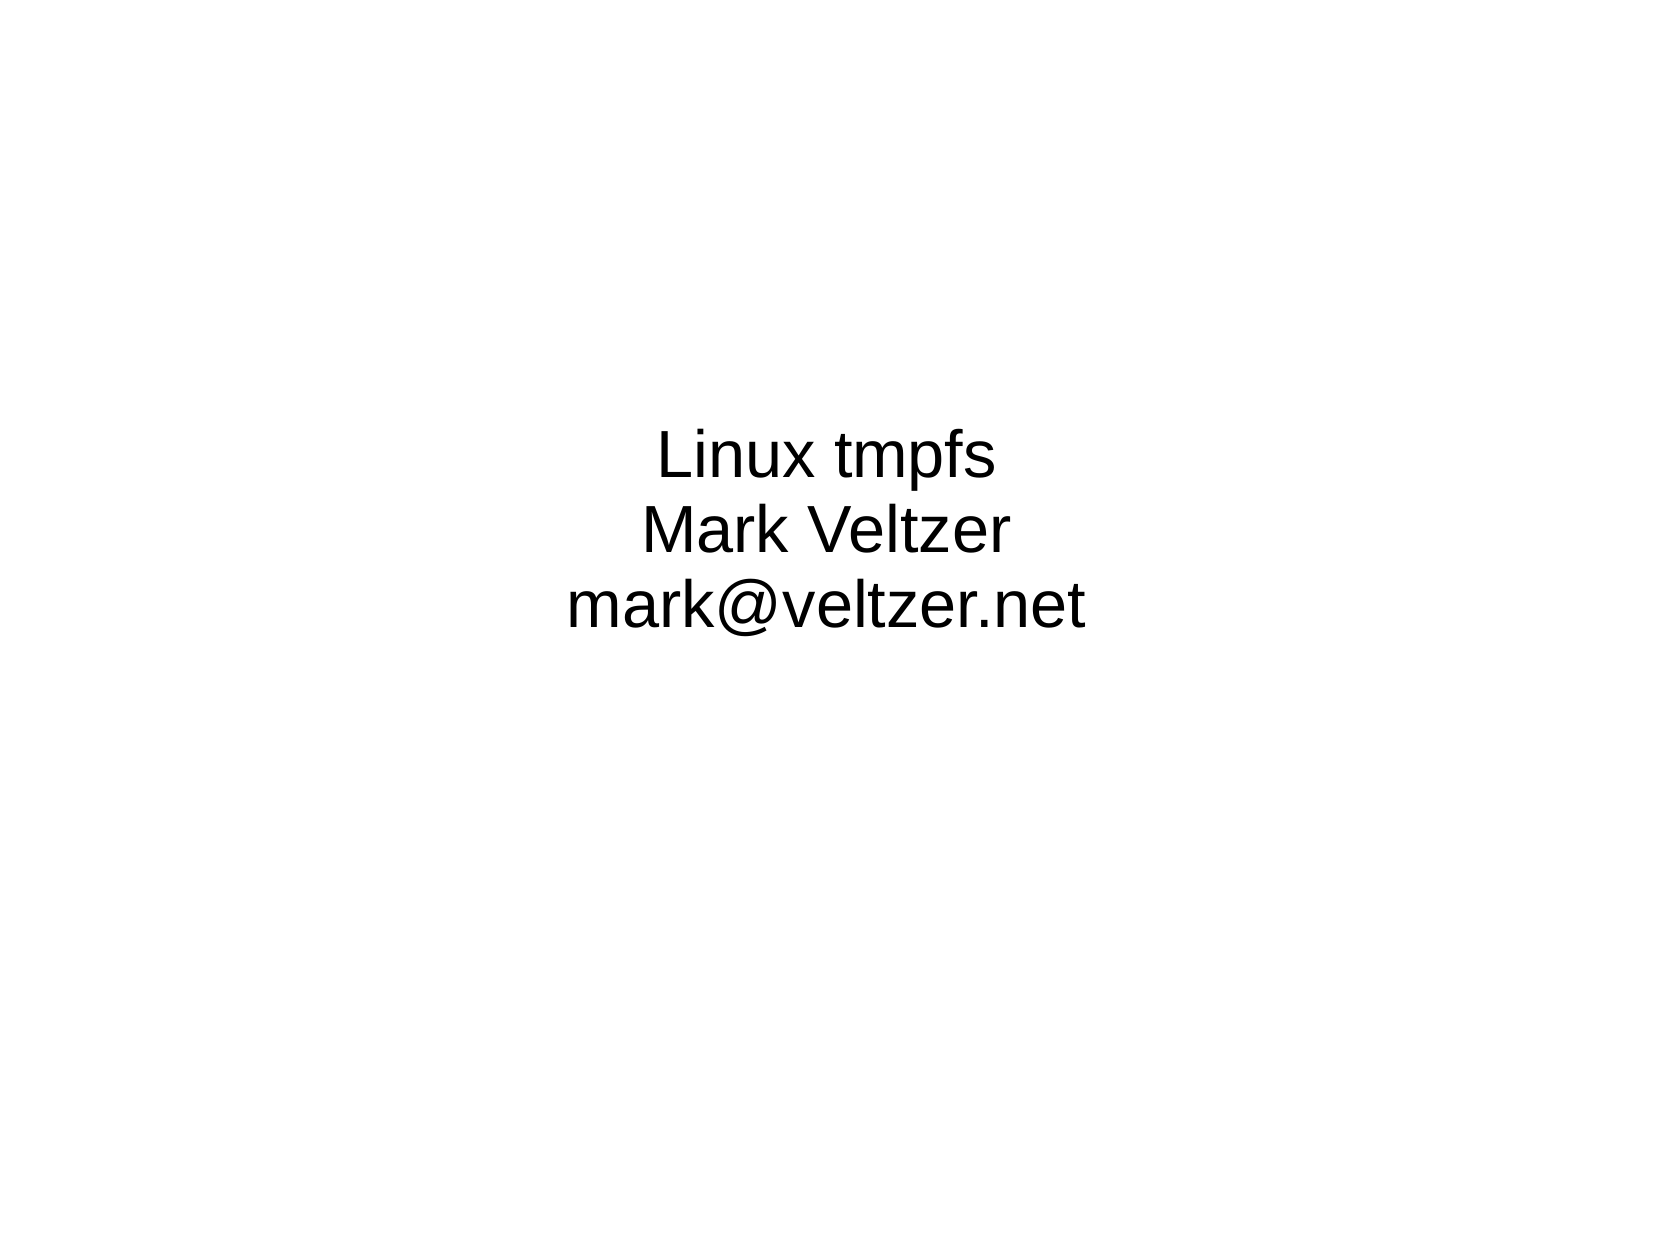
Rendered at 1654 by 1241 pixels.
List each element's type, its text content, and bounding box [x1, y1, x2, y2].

subtitle Linux tmpfs Mark Veltzer mark@veltzer.net [82, 49, 1571, 1010]
